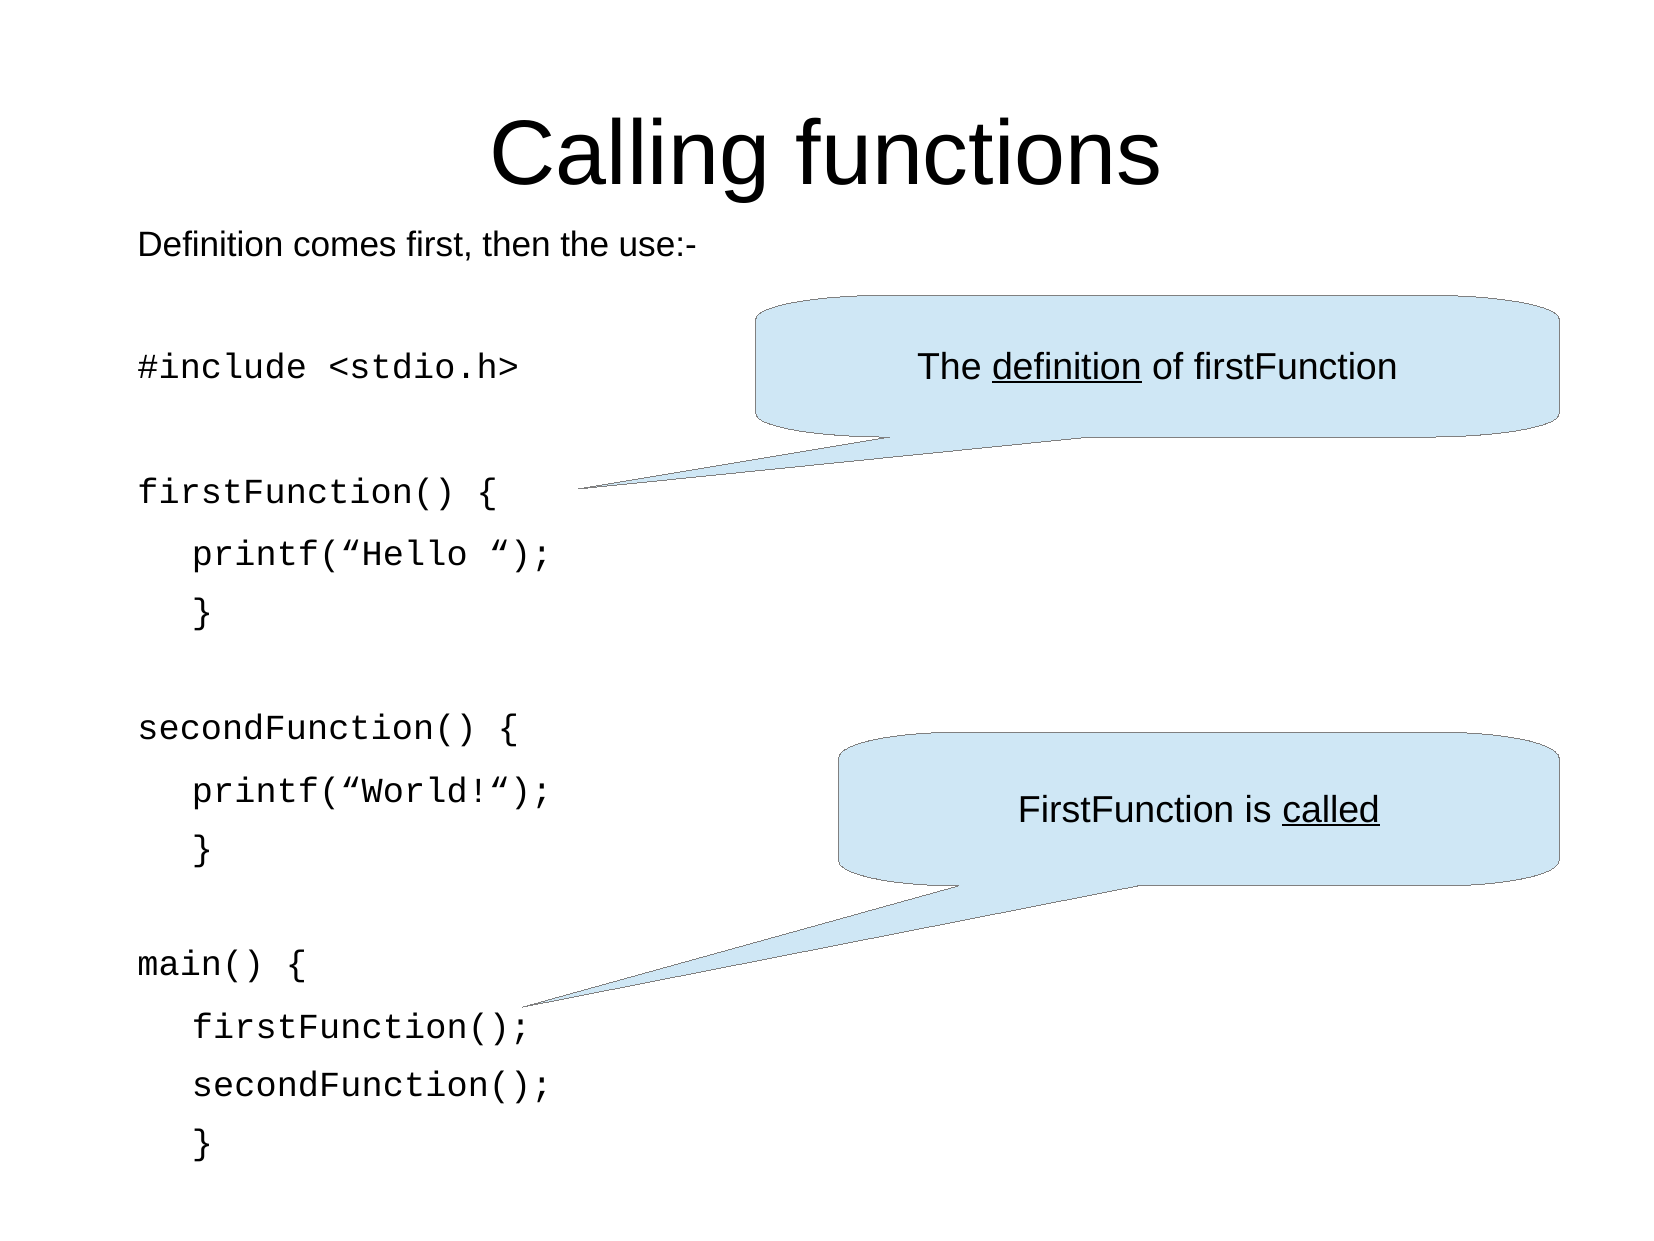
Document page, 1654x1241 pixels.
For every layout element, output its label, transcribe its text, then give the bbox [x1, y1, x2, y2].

text_box The definition of firstFunction [578, 295, 1560, 489]
list Definition comes first, then the use:- #include <stdio.h> firstFunction() { printf(“Hello “); } secondFunction() { printf(“World!“); } main() { firstFunction(); secondFunction(); } [82, 224, 1538, 1170]
title Calling functions [82, 49, 1571, 257]
text_box FirstFunction is called [522, 732, 1560, 1008]
